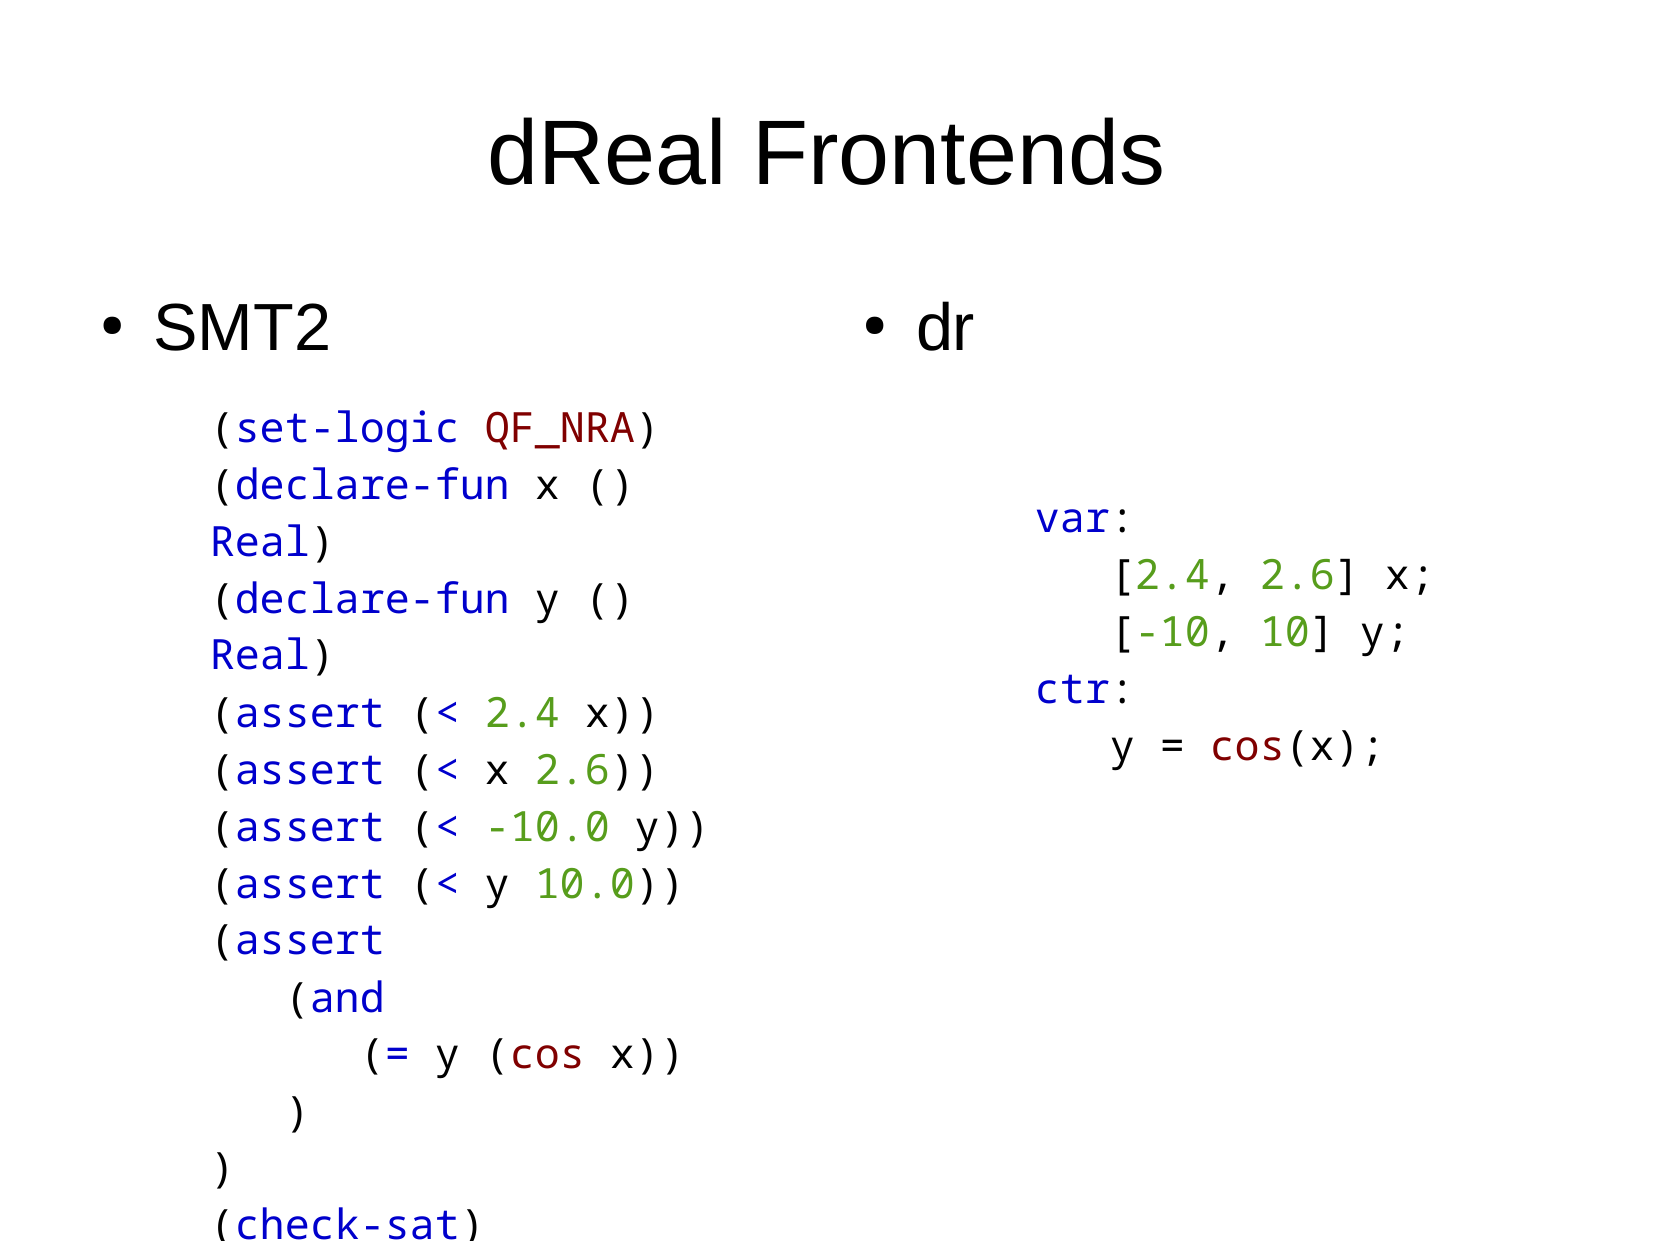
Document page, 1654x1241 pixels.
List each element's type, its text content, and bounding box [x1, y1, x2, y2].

text_box var: [2.4, 2.6] x; [-10, 10] y; ctr: y = cos(x); [1020, 480, 1501, 826]
list SMT2 [82, 290, 809, 1010]
title dReal Frontends [82, 49, 1571, 257]
text_box (set-logic QF_NRA) (declare-fun x () Real) (declare-fun y () Real) (assert (< 2.4 x)) (assert (< x 2.6)) (assert (< -10.0 y)) (assert (< y 10.0)) (assert (and (= y (cos x)) ) ) (check-sat) (exit) [195, 390, 766, 1186]
list dr [845, 290, 1572, 1010]
